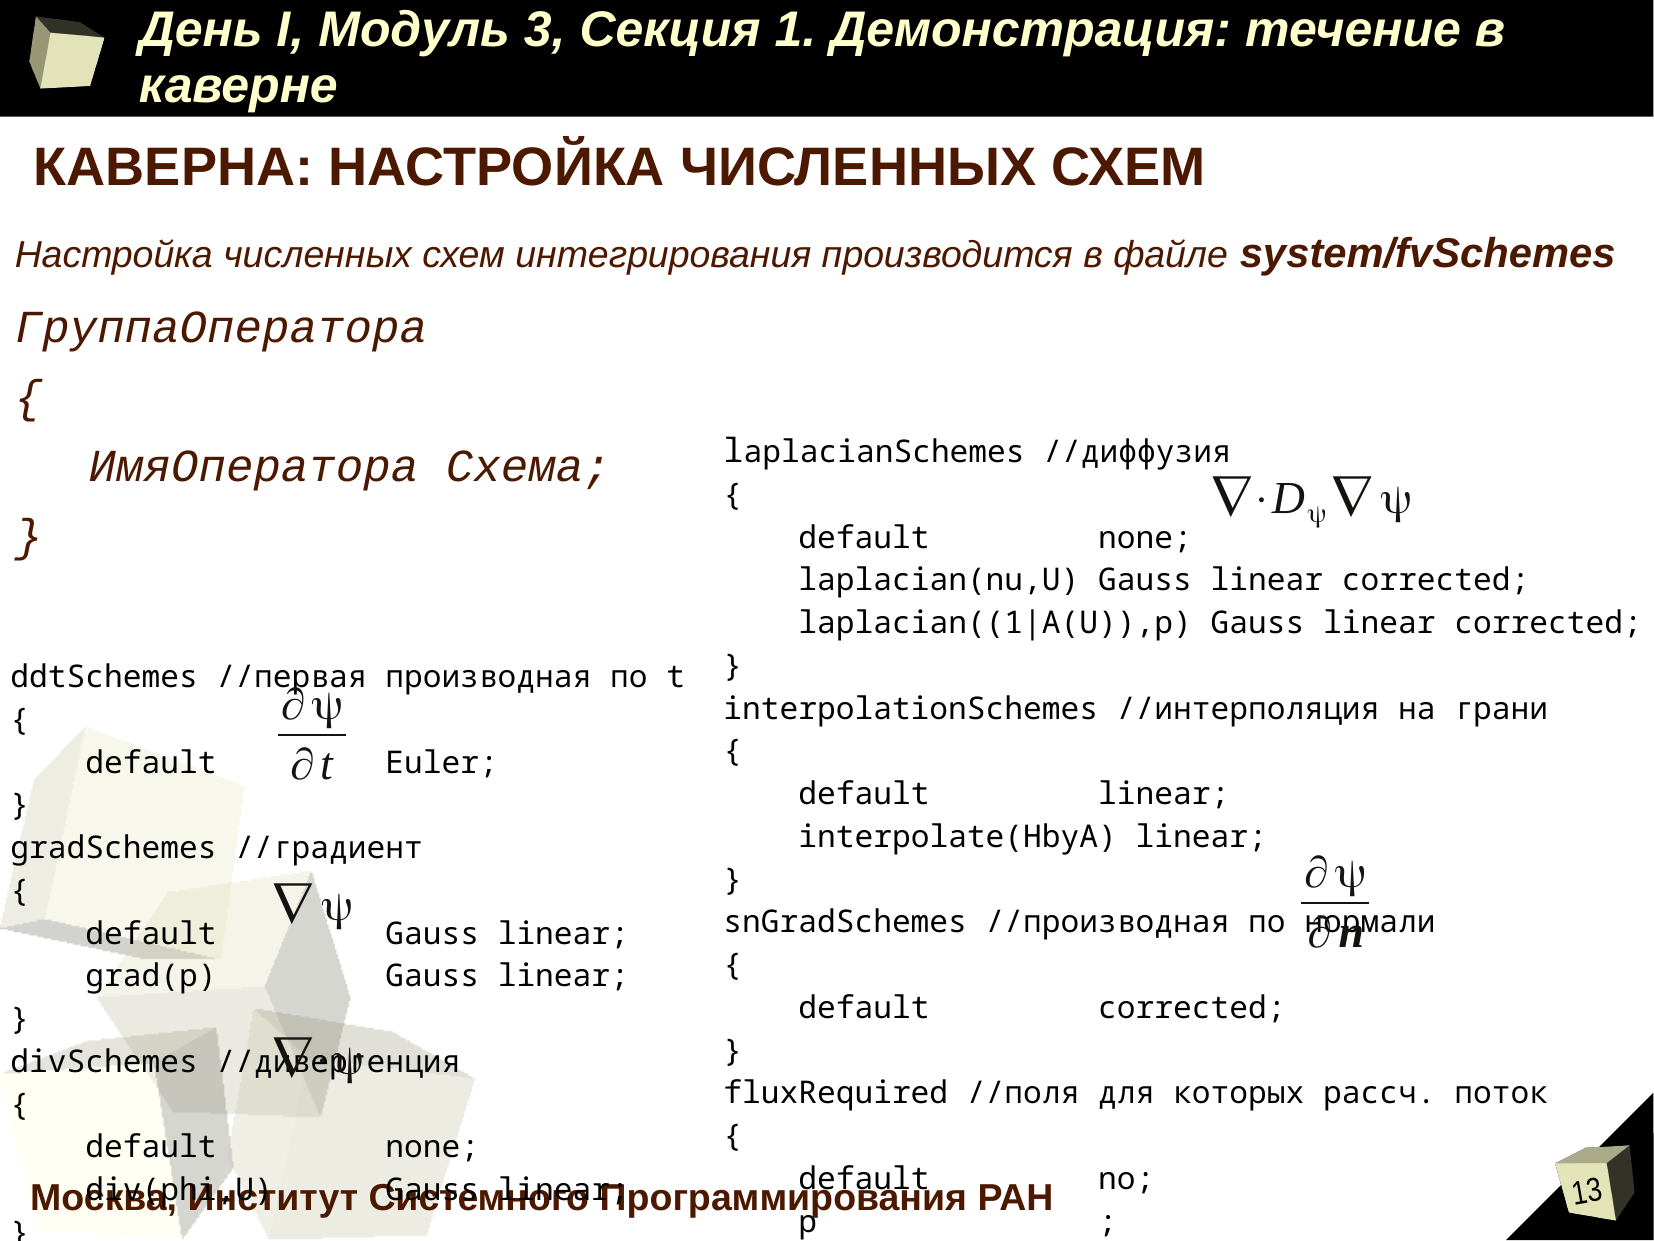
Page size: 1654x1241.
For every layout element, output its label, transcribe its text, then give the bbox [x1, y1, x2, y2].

picture [283, 1194, 289, 1204]
picture [325, 1194, 332, 1205]
chart [1293, 847, 1378, 957]
picture [43, 1194, 48, 1203]
text_box ГруппаОператора { ИмяОператора Схема; } [0, 297, 650, 591]
picture [194, 1194, 200, 1204]
picture [131, 1201, 139, 1207]
chart [1204, 472, 1419, 529]
chart [265, 1033, 370, 1086]
chart [269, 679, 355, 789]
picture [68, 1194, 77, 1207]
picture [0, 1194, 477, 1241]
text_box ddtSchemes //первая производная по t { default Euler; } gradSchemes //градиент { default Gauss linear; grad(p) Gauss linear; } divSchemes //дивергенция { default none; div(phi,U) Gauss linear; } [0, 646, 801, 1194]
text_box КАВЕРНА: НАСТРОЙКА ЧИСЛЕННЫХ СХЕМ [18, 128, 1619, 219]
picture [402, 1194, 406, 1204]
text_box Настройка численных схем интегрирования производится в файле system/fvSchemes [0, 222, 1654, 284]
text_box laplacianSchemes //диффузия { default none; laplacian(nu,U) Gauss linear corrected; laplacian((1|A(U)),p) Gauss linear corrected; } interpolationSchemes //интерполяция на грани { default linear; interpolate(HbyA) linear; } snGradSchemes //производная по нормали { default corrected; } fluxRequired //поля для которых рассч. поток { default no; p ; } [708, 419, 1654, 1147]
chart [265, 879, 360, 932]
